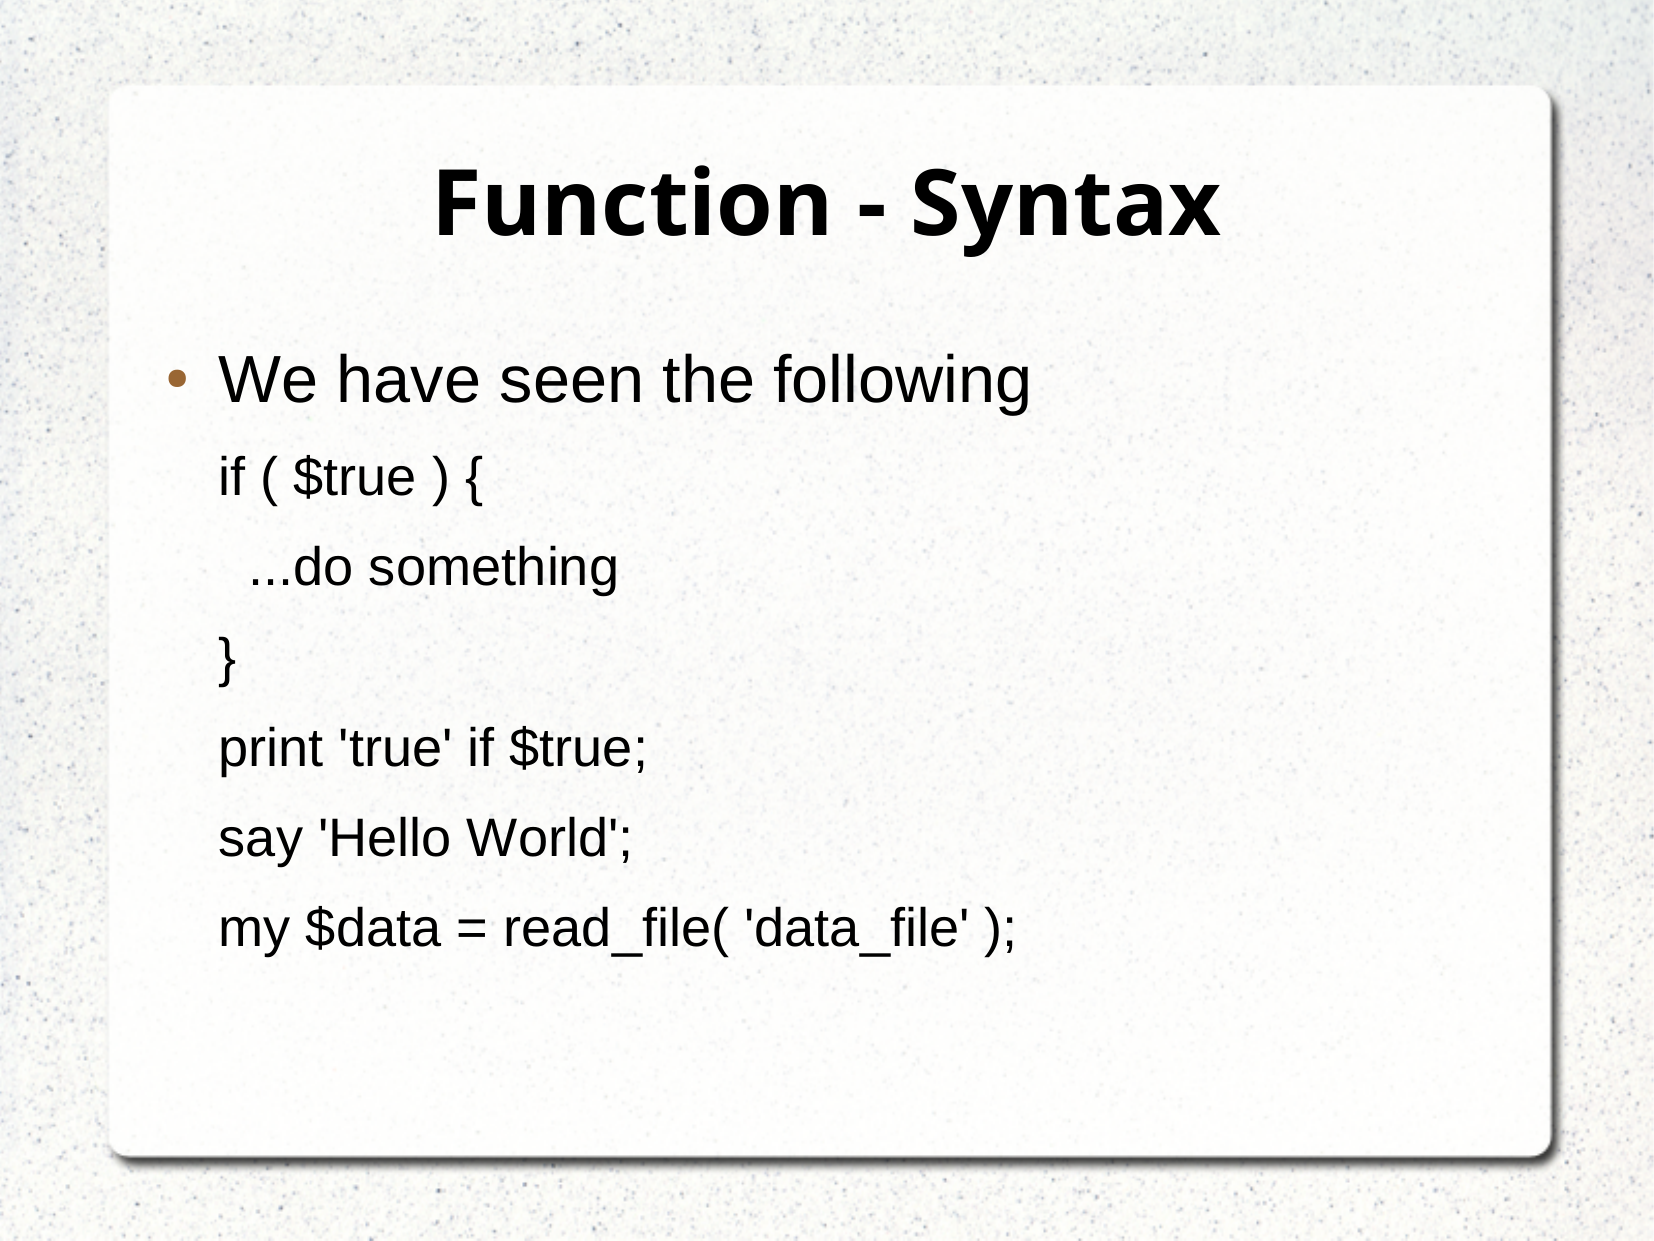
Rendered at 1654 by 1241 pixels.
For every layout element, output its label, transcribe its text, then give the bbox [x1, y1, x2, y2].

picture [0, 0, 1654, 1241]
title Function - Syntax [118, 96, 1536, 304]
list We have seen the following if ( $true ) { ...do something } print 'true' if $true; say 'Hello World'; my $data = read_file( 'data_file' ); [147, 342, 1506, 978]
